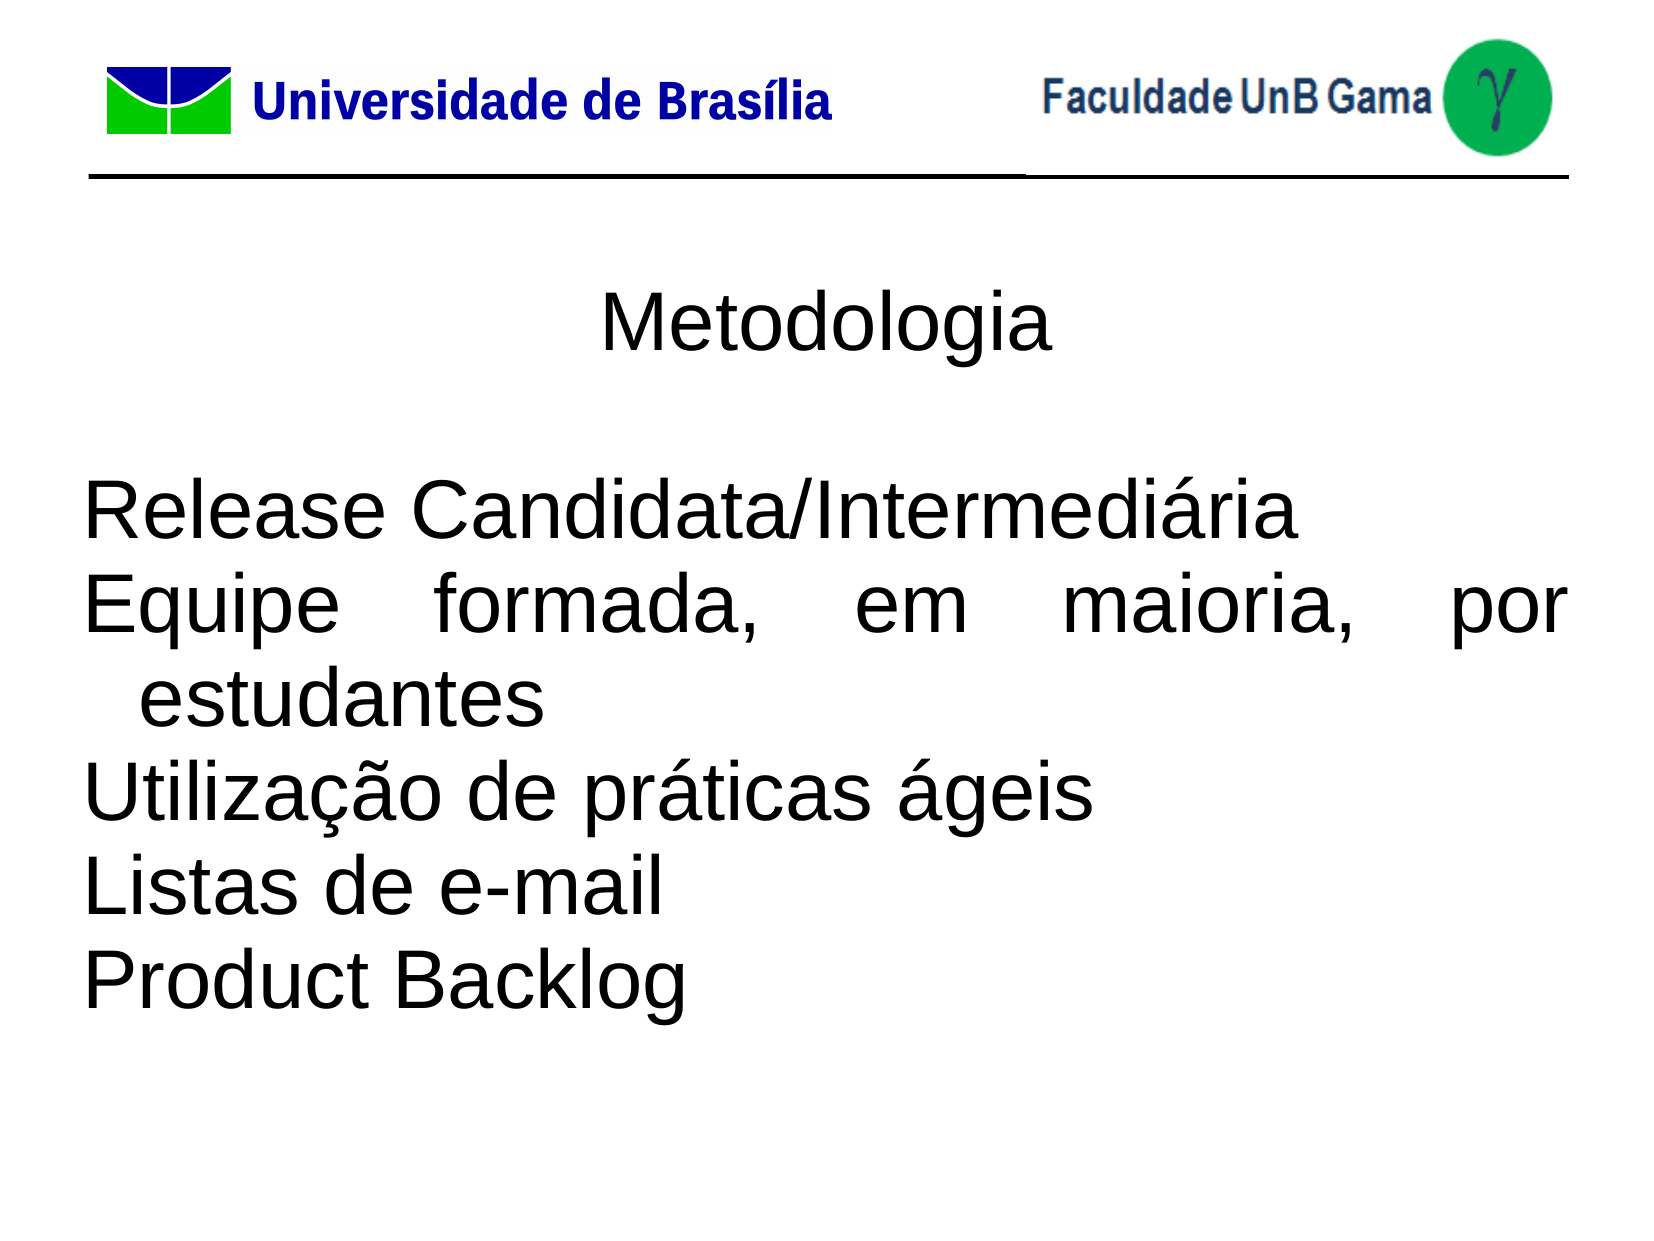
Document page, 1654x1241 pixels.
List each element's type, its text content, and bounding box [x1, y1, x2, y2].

subtitle Metodologia Release Candidata/Intermediária Equipe formada, em maioria, por estudantes Utilização de práticas ágeis Listas de e-mail Product Backlog [82, 84, 1571, 1216]
picture [88, 26, 1571, 225]
